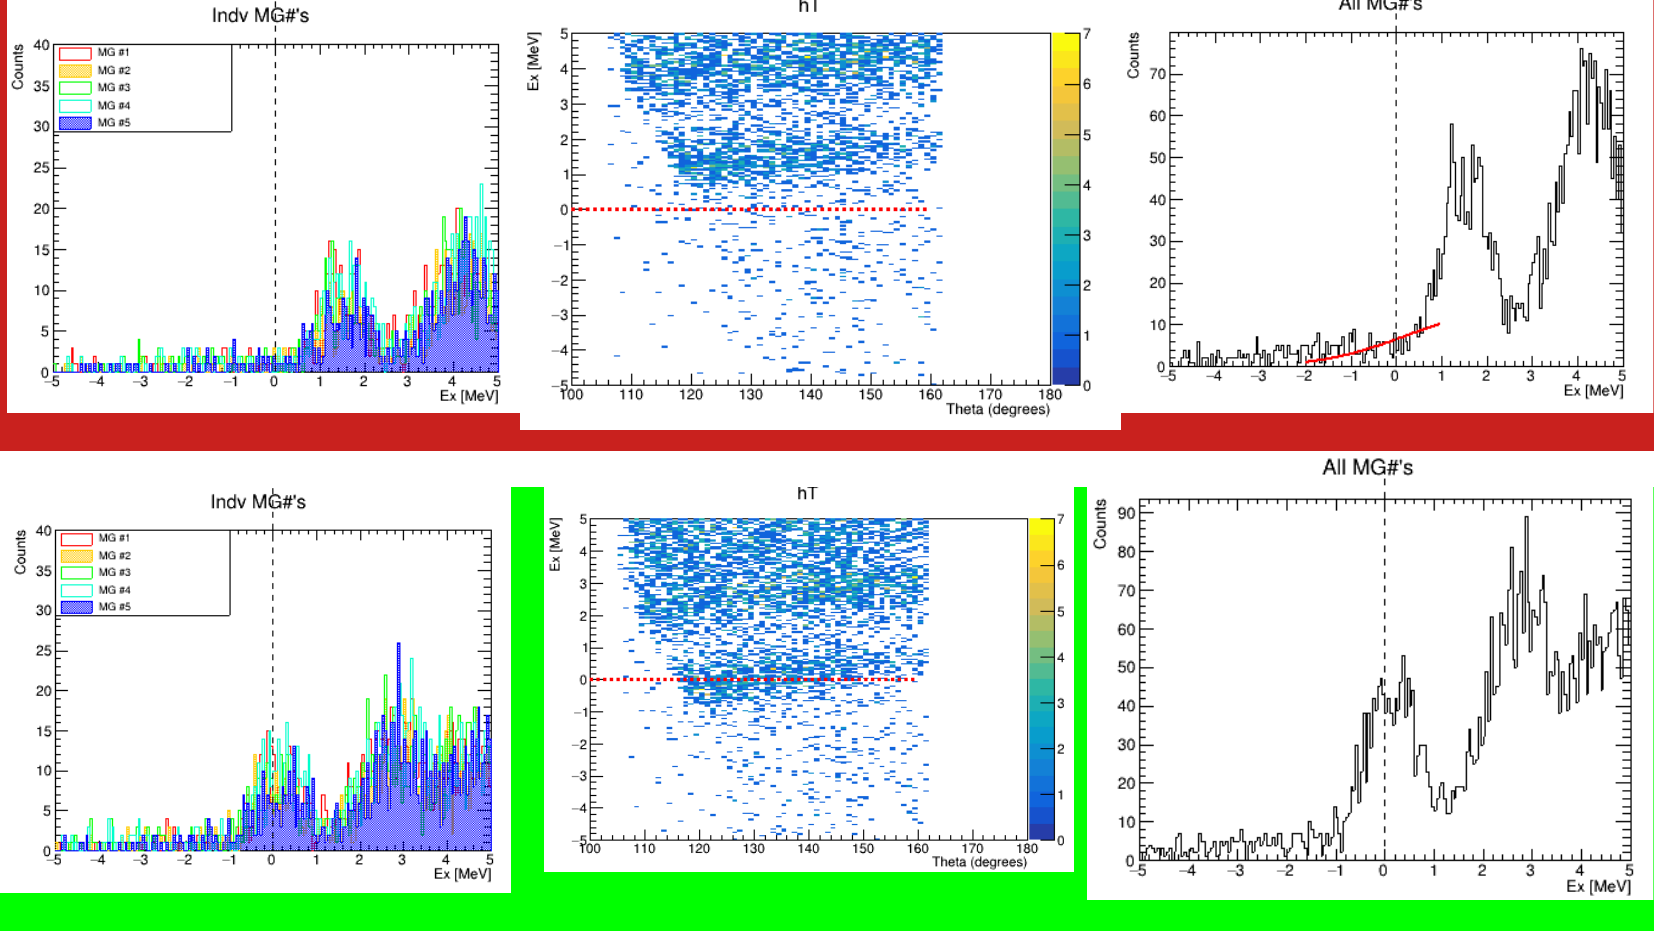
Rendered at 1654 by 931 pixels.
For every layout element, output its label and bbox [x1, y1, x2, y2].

text_box [0, 487, 1654, 931]
picture [7, 0, 1654, 430]
text_box [0, 0, 1654, 451]
picture [544, 487, 1074, 872]
picture [0, 487, 511, 893]
picture [1087, 456, 1654, 901]
